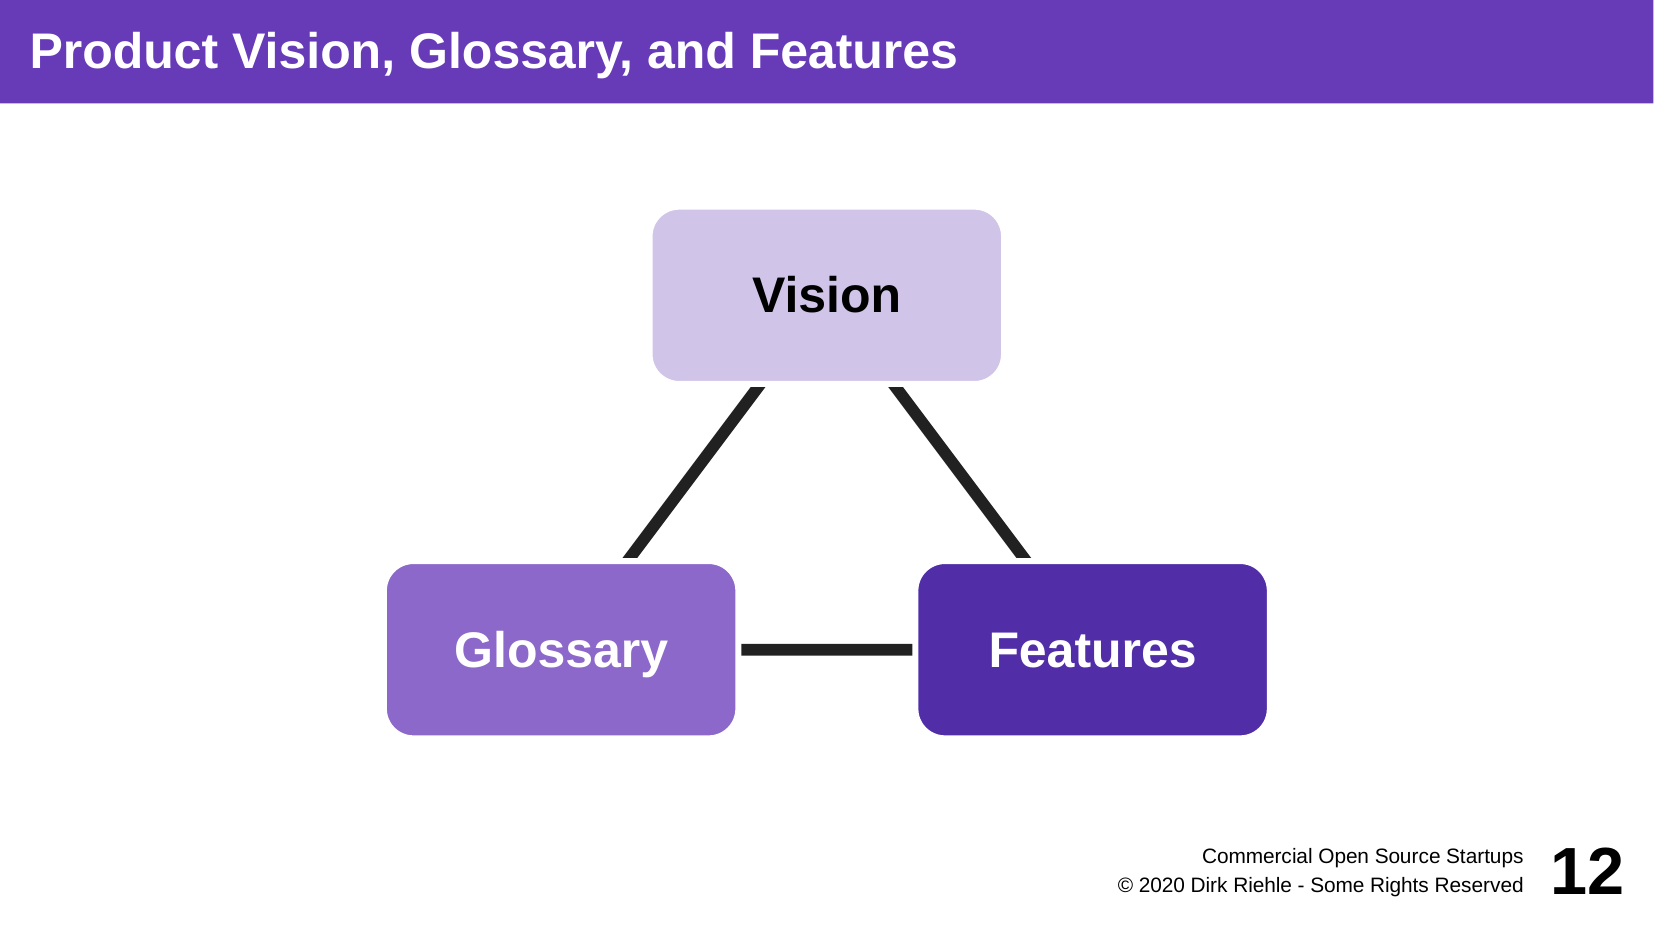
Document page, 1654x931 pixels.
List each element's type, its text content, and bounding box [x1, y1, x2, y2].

title Product Vision, Glossary, and Features [0, 0, 1654, 104]
text_box Glossary [383, 561, 739, 739]
text_box Features [915, 561, 1270, 739]
text_box Vision [649, 206, 1004, 384]
